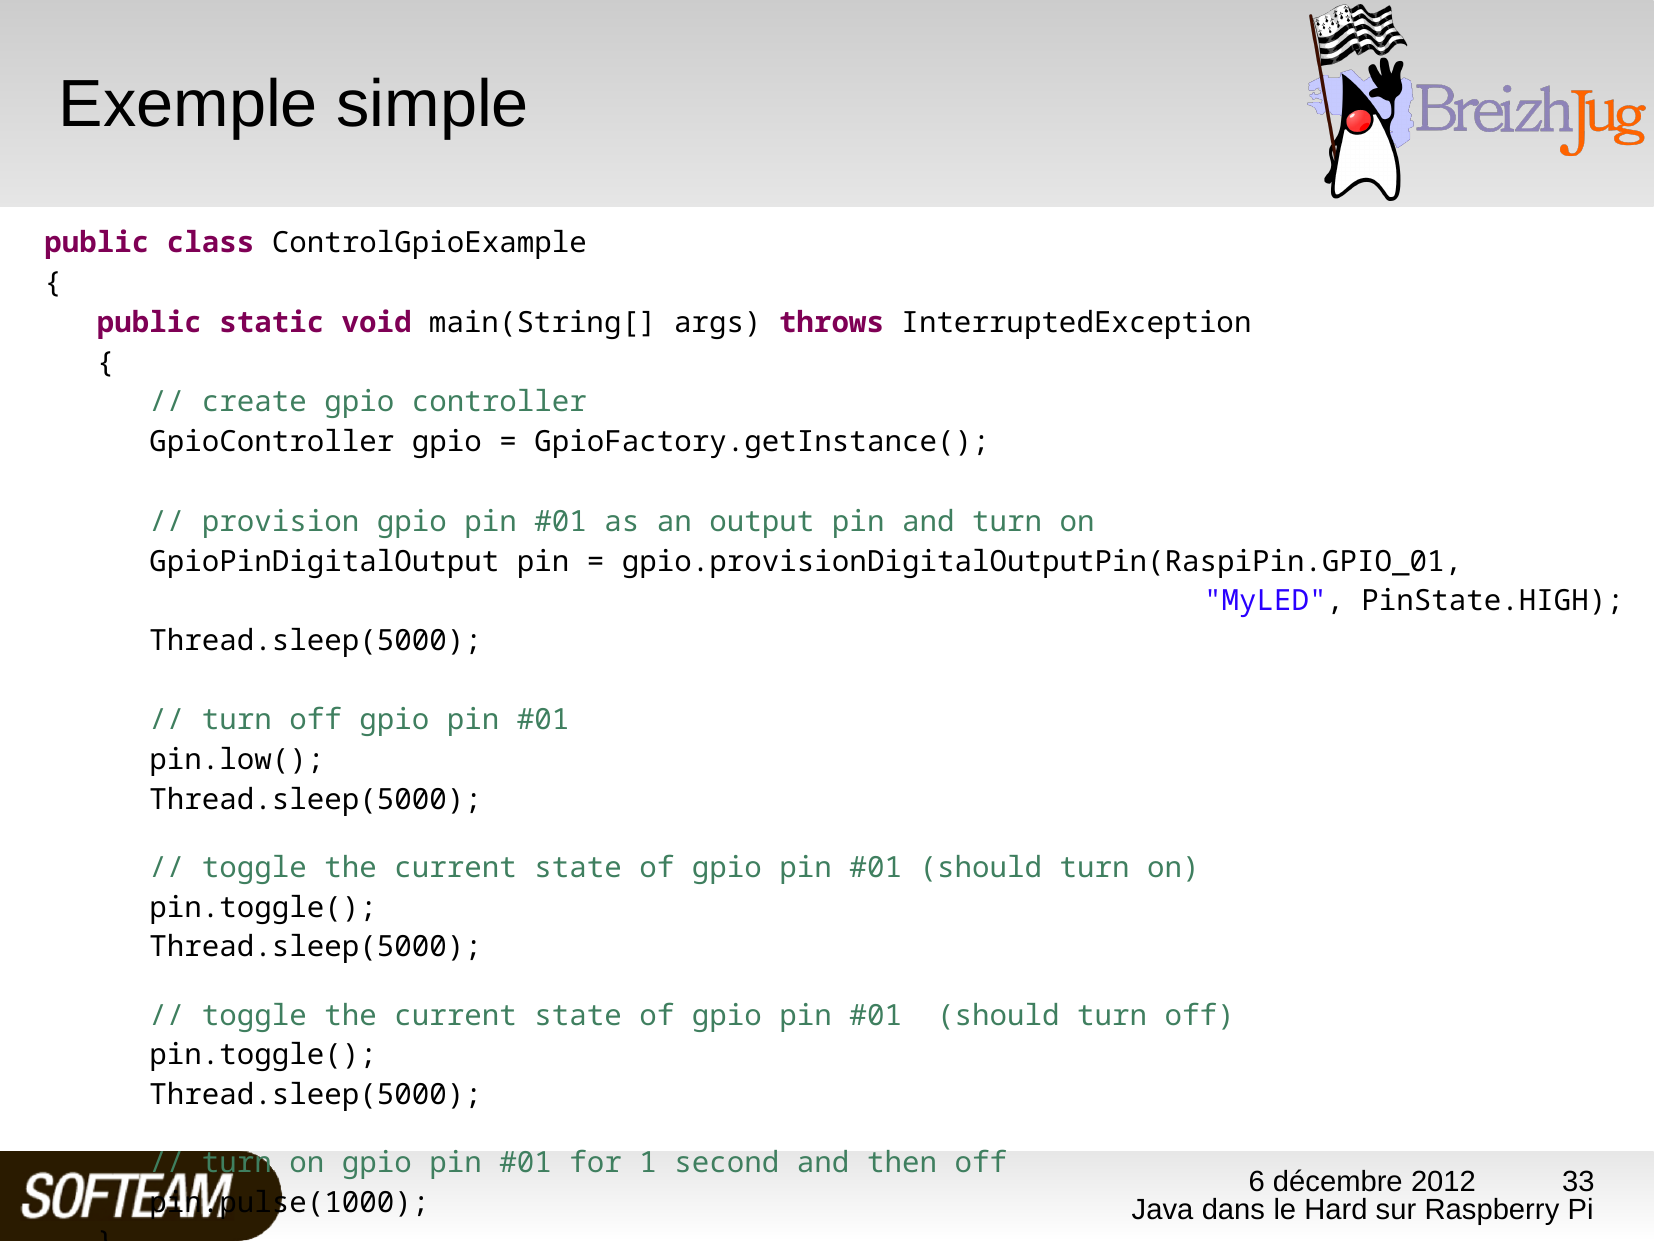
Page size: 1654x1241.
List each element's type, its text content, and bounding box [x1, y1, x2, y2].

picture [0, 1151, 286, 1241]
title Exemple simple [59, 29, 1359, 178]
picture [1299, 0, 1654, 206]
picture [224, 1159, 232, 1170]
text_box public class ControlGpioExample { public static void main(String[] args) throws InterruptedException { // create gpio controller GpioController gpio = GpioFactory.getInstance(); // provision gpio pin #01 as an output pin and turn on GpioPinDigitalOutput pin = gpio.provisionDigitalOutputPin(RaspiPin.GPIO_01, "MyLED", PinState.HIGH); Thread.sleep(5000); // turn off gpio pin #01 pin.low(); Thread.sleep(5000); // toggle the current state of gpio pin #01 (should turn on) pin.toggle(); Thread.sleep(5000); // toggle the current state of gpio pin #01 (should turn off) pin.toggle(); Thread.sleep(5000); // turn on gpio pin #01 for 1 second and then off pin.pulse(1000); } } [29, 214, 1654, 1159]
